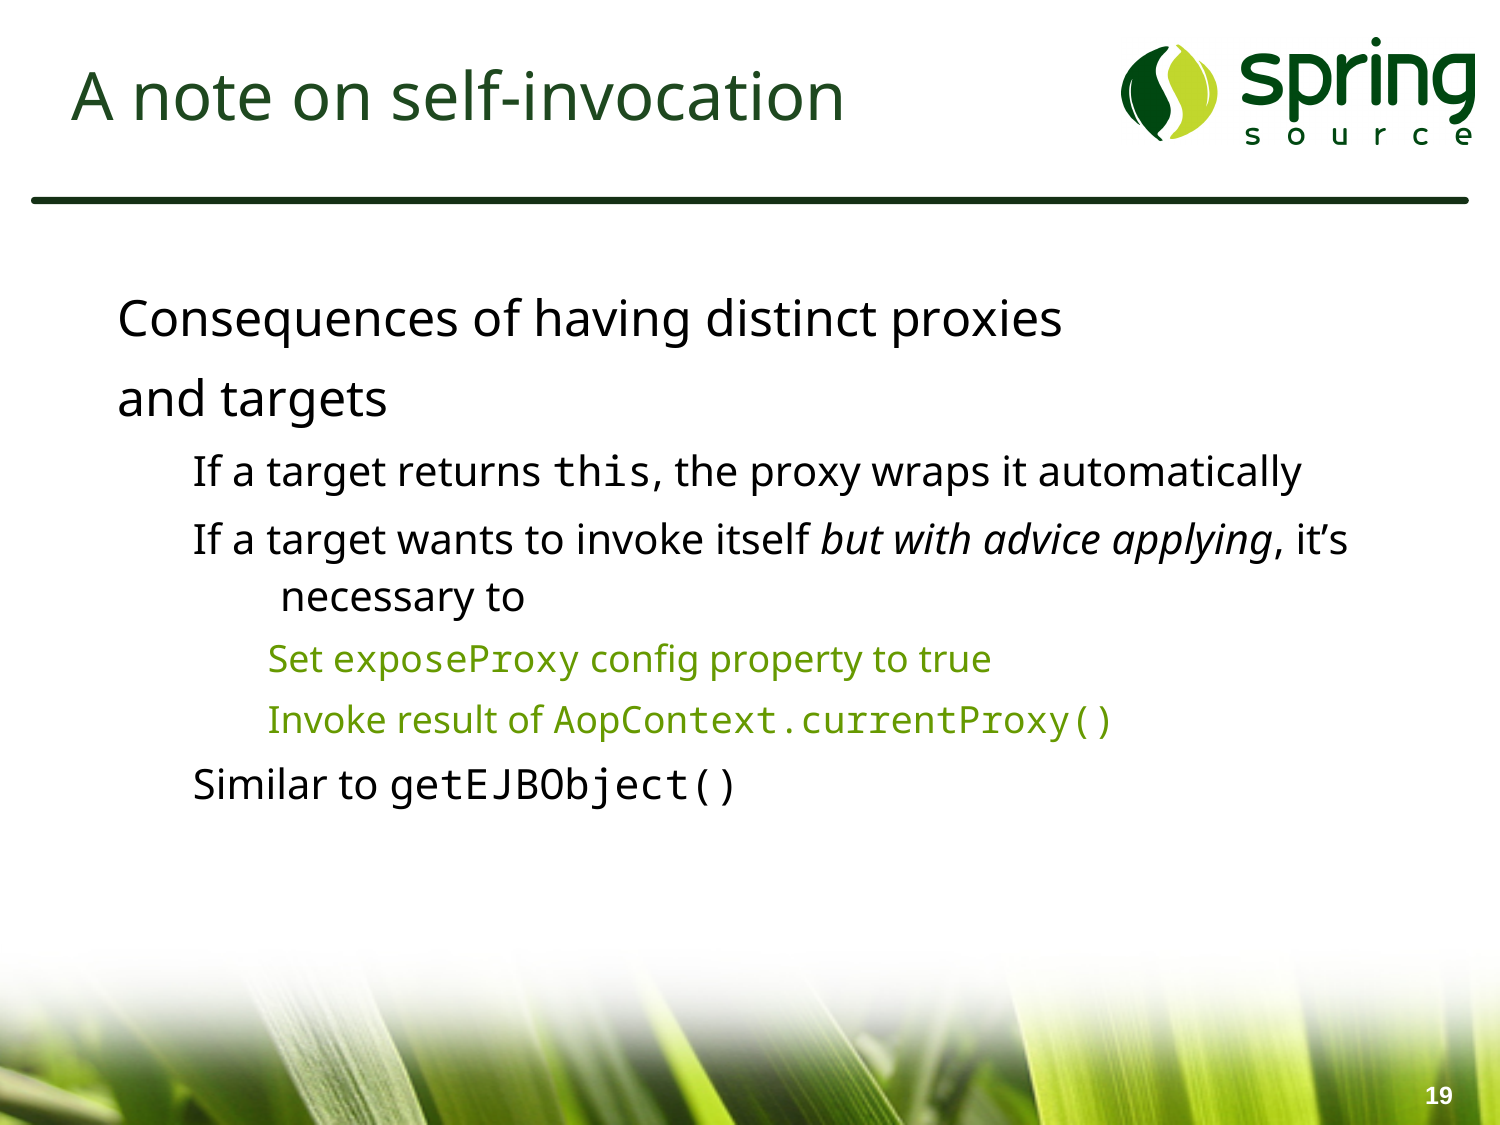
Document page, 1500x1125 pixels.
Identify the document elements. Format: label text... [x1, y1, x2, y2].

picture [1121, 37, 1475, 145]
title A note on self-invocation [56, 13, 1089, 176]
list Consequences of having distinct proxies and targets If a target returns this, the proxy wraps it automatically If a target wants to invoke itself but with advice applying, it’s necessary to Set exposeProxy config property to true Invoke result of AopContext.currentProxy() Similar to getEJBObject() [103, 275, 1394, 938]
picture [0, 944, 1500, 1125]
